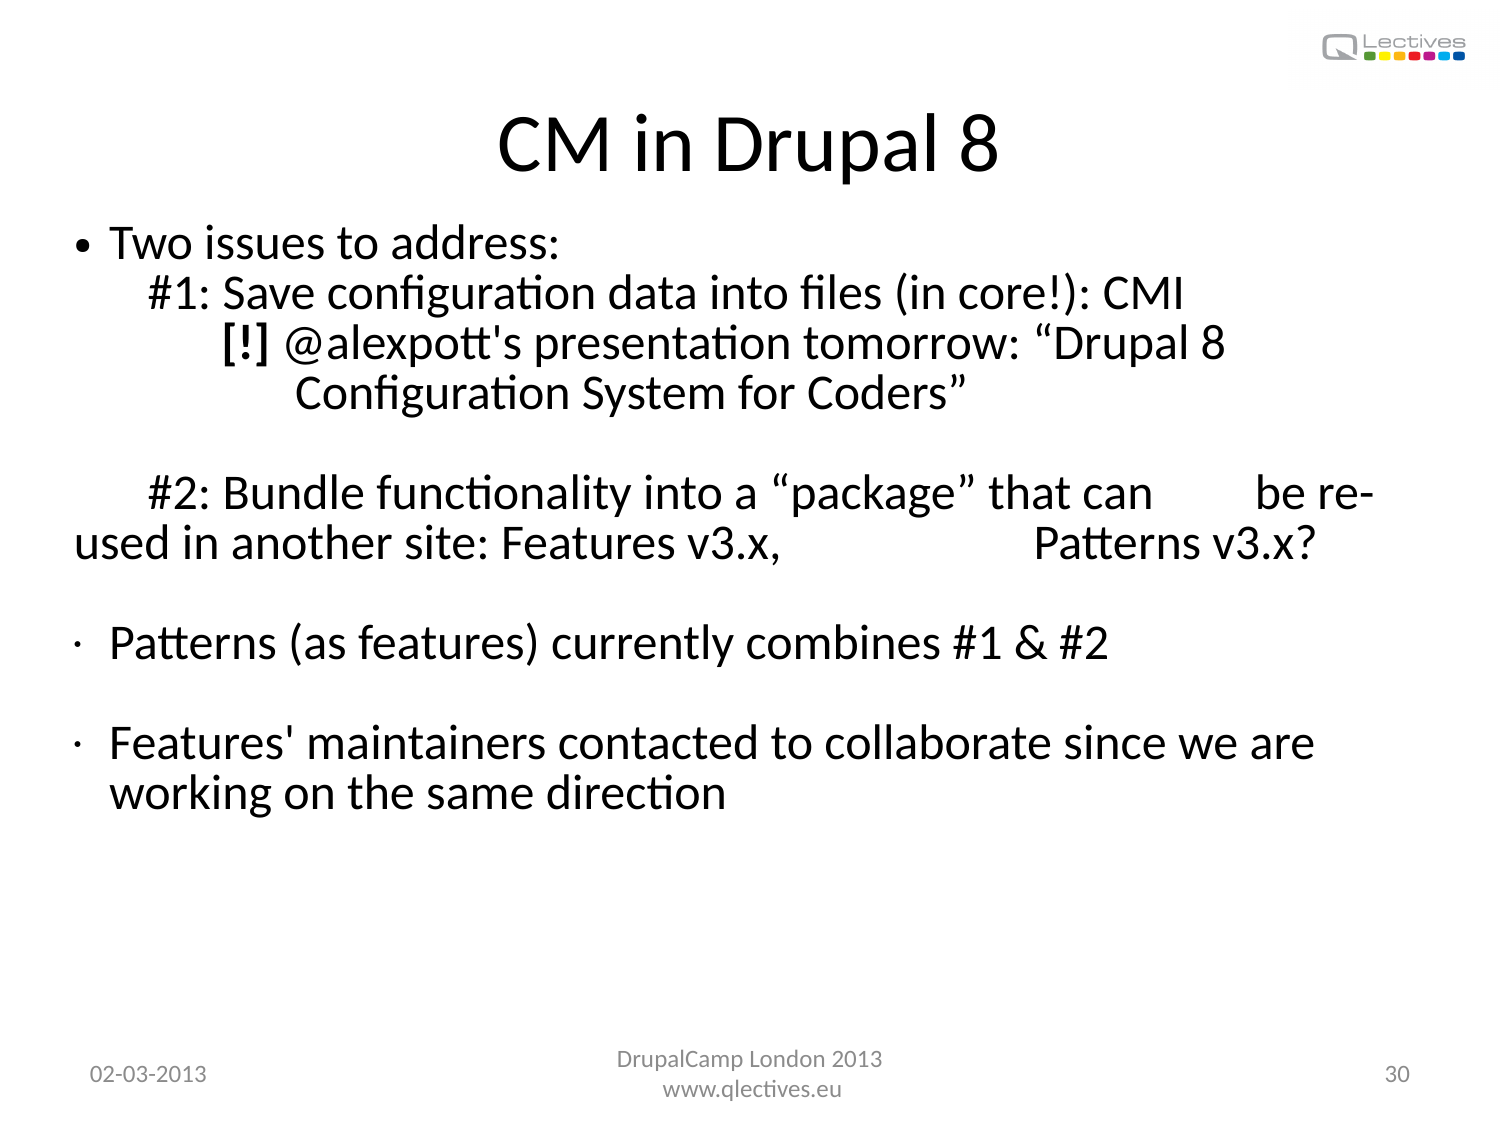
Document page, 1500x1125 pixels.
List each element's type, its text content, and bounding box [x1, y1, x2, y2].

text_box CM in Drupal 8 [74, 44, 1425, 108]
picture [1288, 9, 1500, 90]
text_box Two issues to address: #1: Save configuration data into files (in core!): CMI [!] @alexpott's presentation tomorrow: “Drupal 8 Configuration System for Coders” #2: Bundle functionality into a “package” that can be re-used in another site: Features v3.x, Patterns v3.x? Patterns (as features) currently combines #1 & #2 Features' maintainers contacted to collaborate since we are working on the same direction [59, 108, 1480, 1125]
